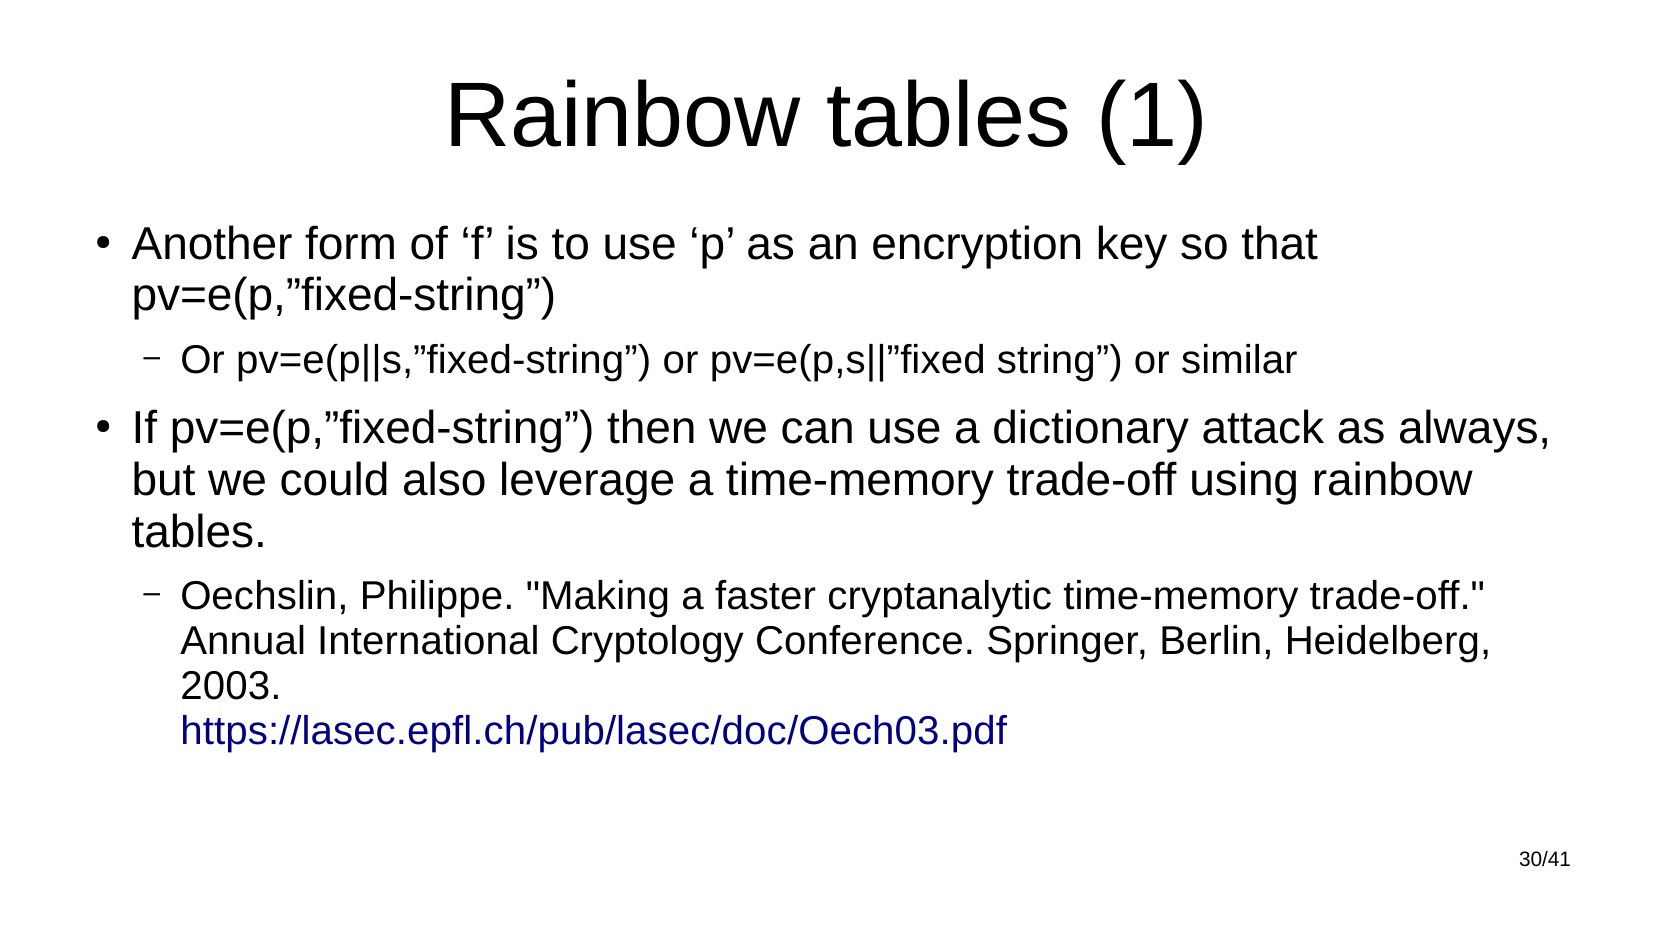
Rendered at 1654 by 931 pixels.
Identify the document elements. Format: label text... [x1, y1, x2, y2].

list Another form of ‘f’ is to use ‘p’ as an encryption key so that pv=e(p,”fixed-string”) Or pv=e(p||s,”fixed-string”) or pv=e(p,s||”fixed string”) or similar If pv=e(p,”fixed-string”) then we can use a dictionary attack as always, but we could also leverage a time-memory trade-off using rainbow tables. Oechslin, Philippe. "Making a faster cryptanalytic time-memory trade-off." Annual International Cryptology Conference. Springer, Berlin, Heidelberg, 2003. https://lasec.epfl.ch/pub/lasec/doc/Oech03.pdf [82, 217, 1571, 758]
title Rainbow tables (1) [82, 37, 1571, 193]
